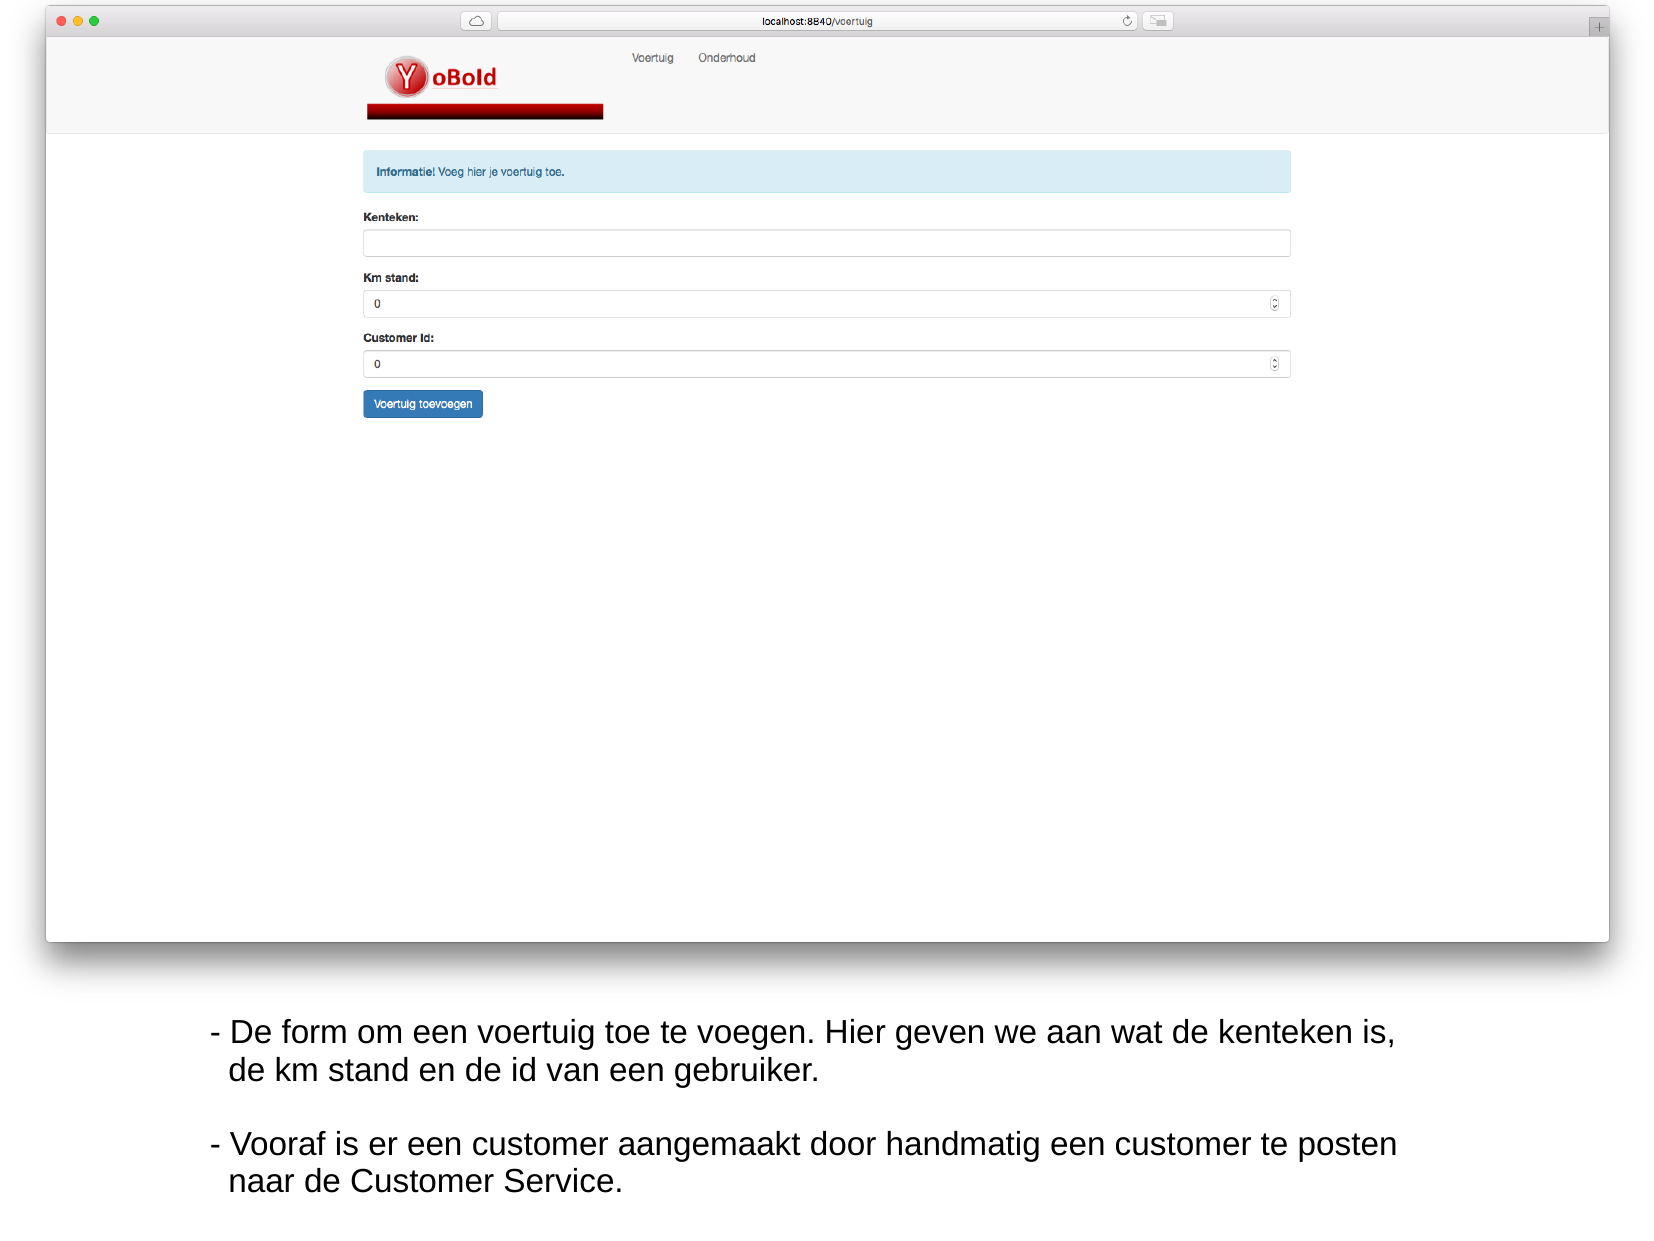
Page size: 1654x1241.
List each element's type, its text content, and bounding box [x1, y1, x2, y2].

text_box - De form om een voertuig toe te voegen. Hier geven we aan wat de kenteken is, de km stand en de id van een gebruiker. - Vooraf is er een customer aangemaakt door handmatig een customer te posten naar de Customer Service. [195, 1006, 1415, 1207]
picture [0, 0, 1654, 1007]
